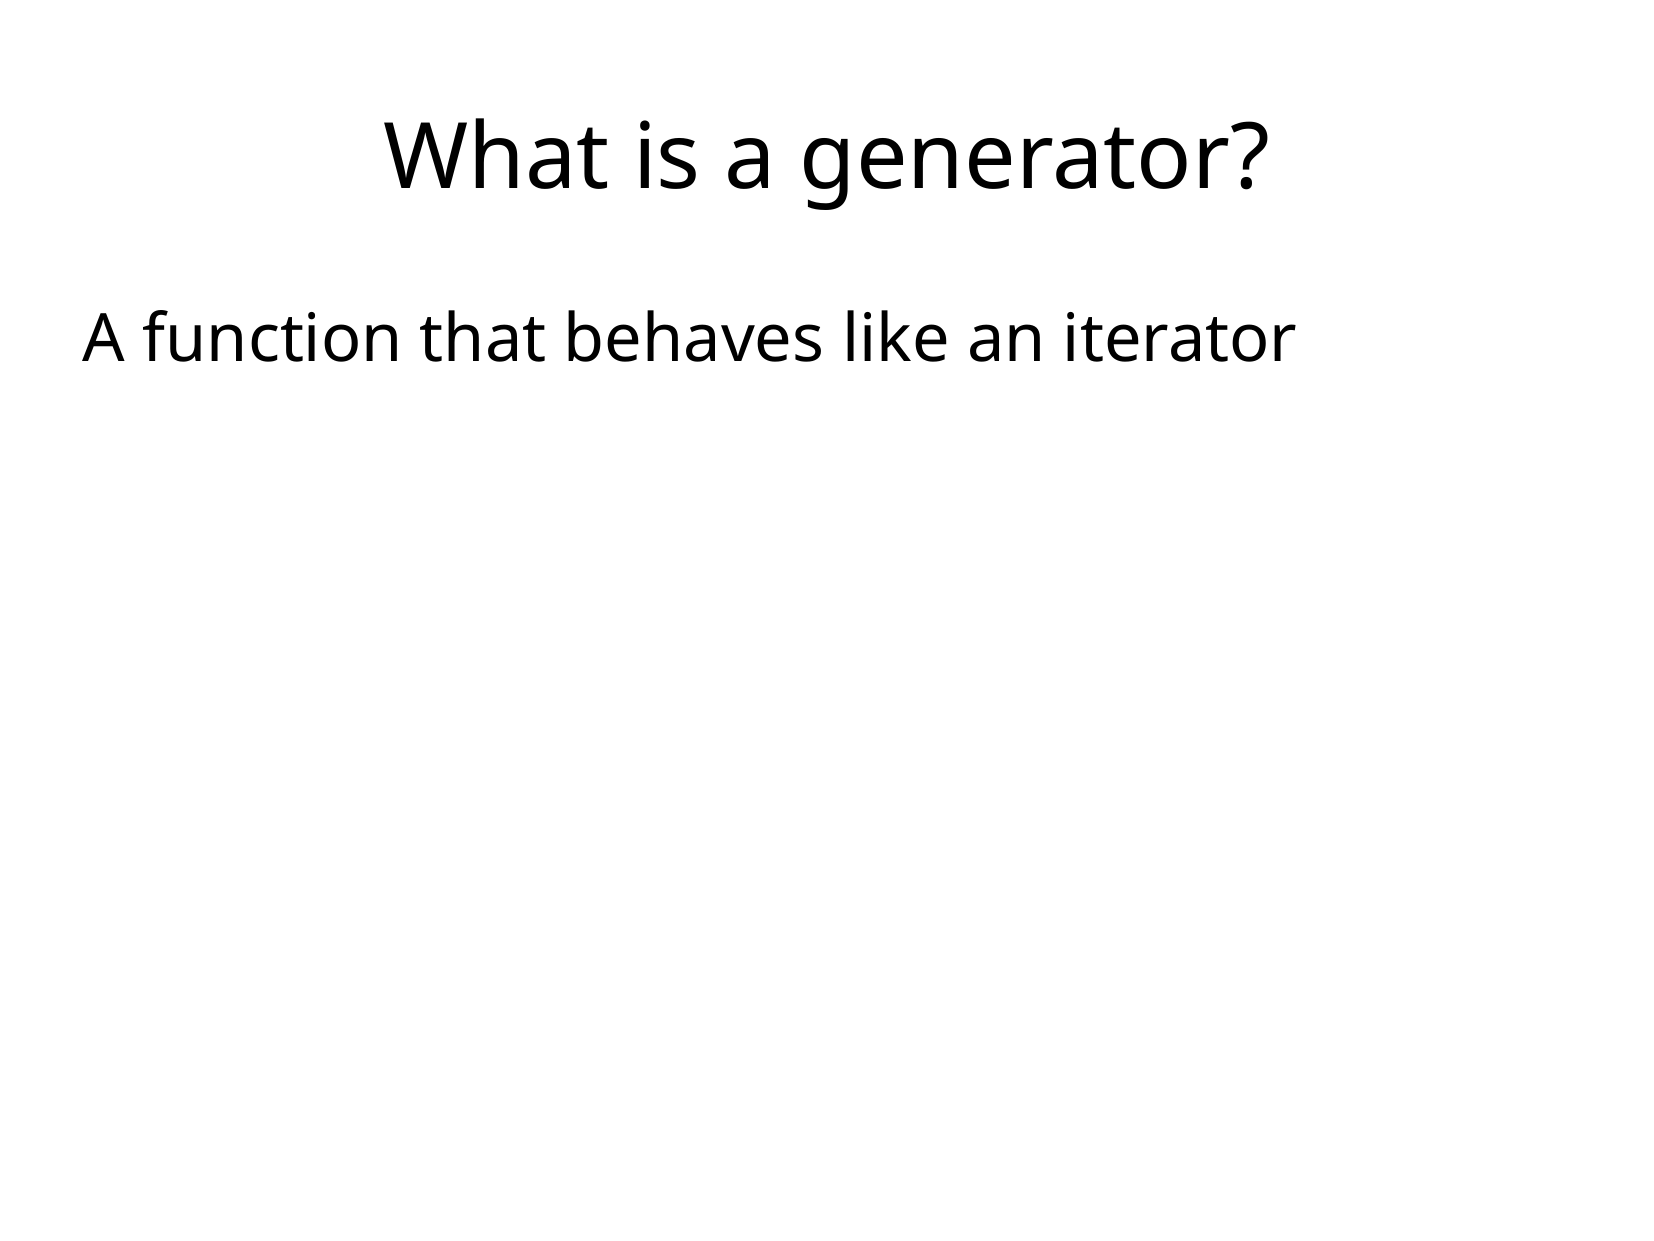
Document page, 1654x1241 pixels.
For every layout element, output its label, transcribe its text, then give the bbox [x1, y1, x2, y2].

list A function that behaves like an iterator [82, 290, 1571, 1010]
title What is a generator? [82, 49, 1571, 257]
